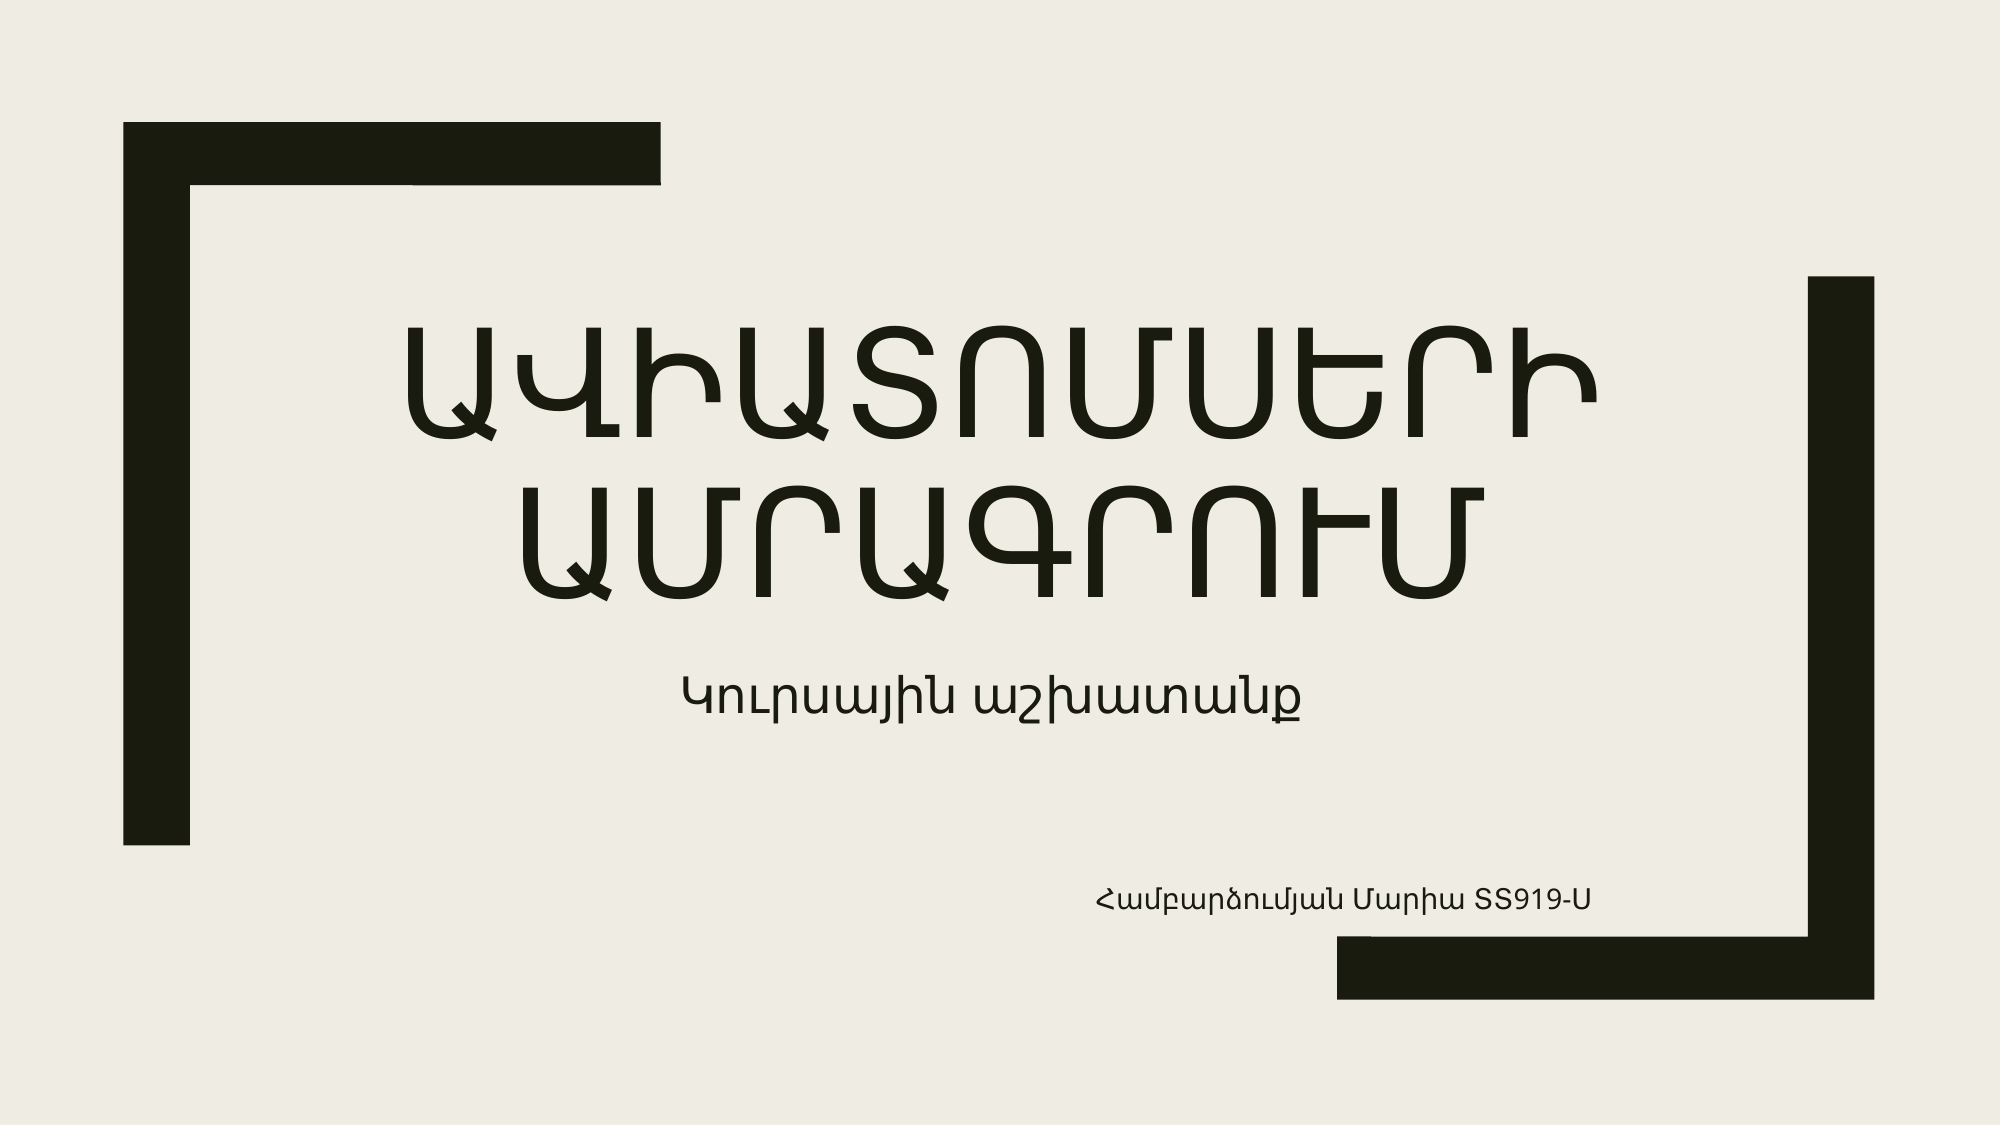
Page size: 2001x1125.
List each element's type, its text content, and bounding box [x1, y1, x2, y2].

title ԱՎԻԱՏՈՄՍԵՐԻ ԱՄՐԱԳՐՈՒՄ [314, 293, 1686, 638]
subtitle Կուրսային աշխատանք Համբարձումյան Մարիա ՏՏ919-Ս [220, 649, 1764, 924]
